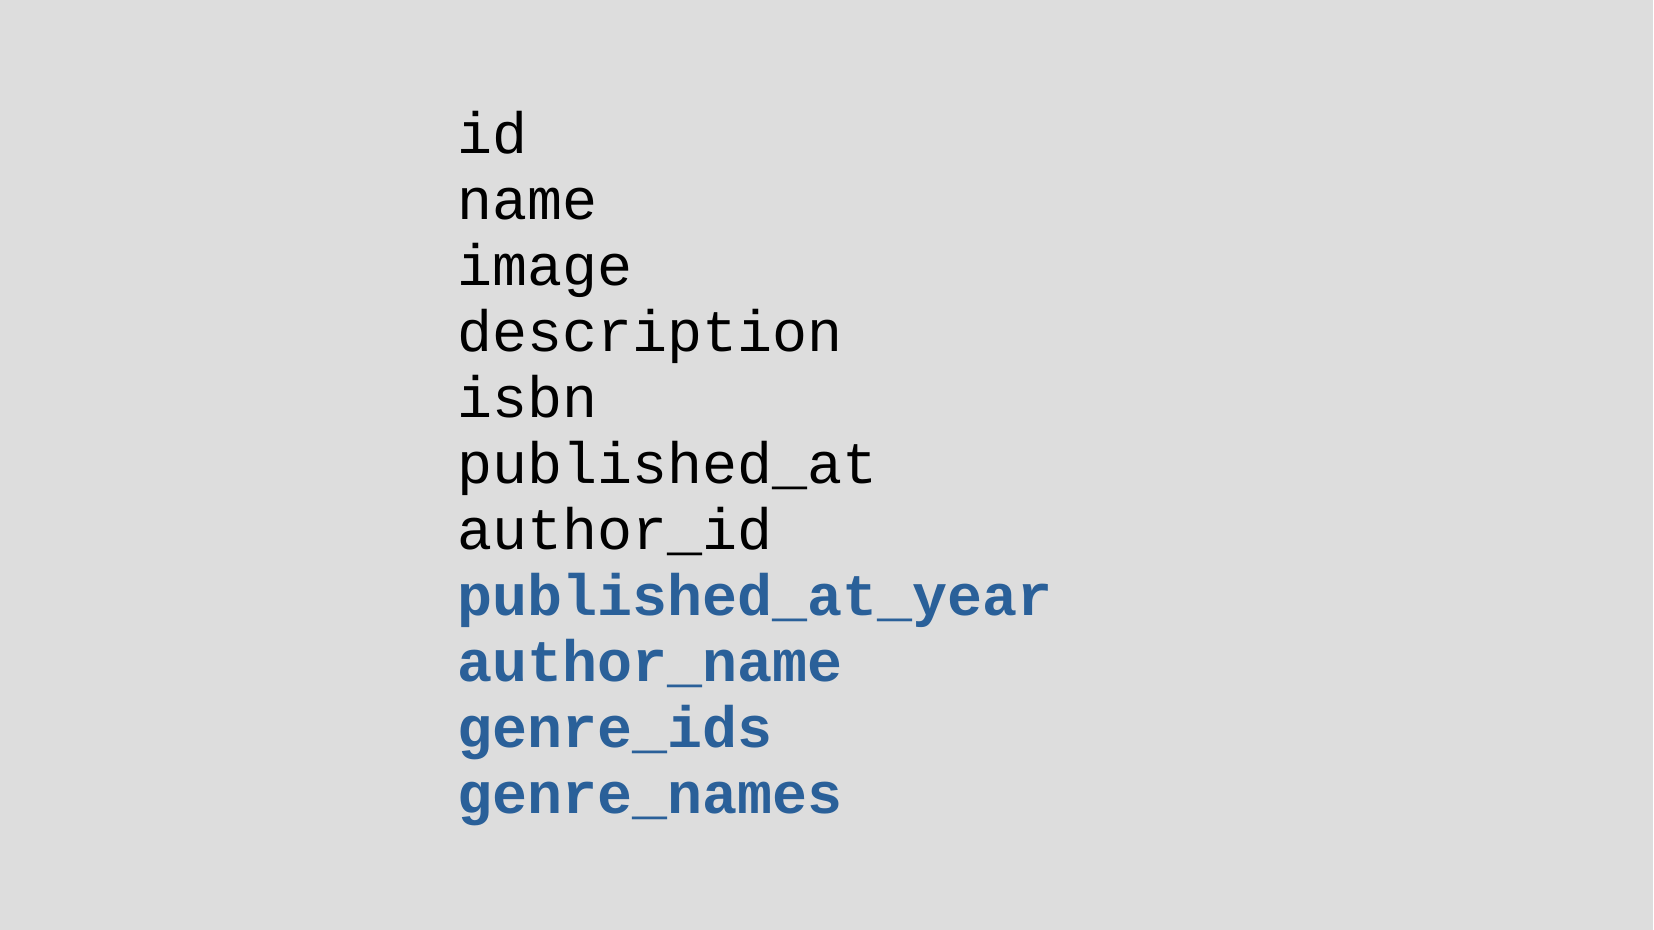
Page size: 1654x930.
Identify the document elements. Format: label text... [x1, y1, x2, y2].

subtitle id name image description isbn published_at author_id published_at_year author_name genre_ids genre_names [457, 104, 1186, 832]
